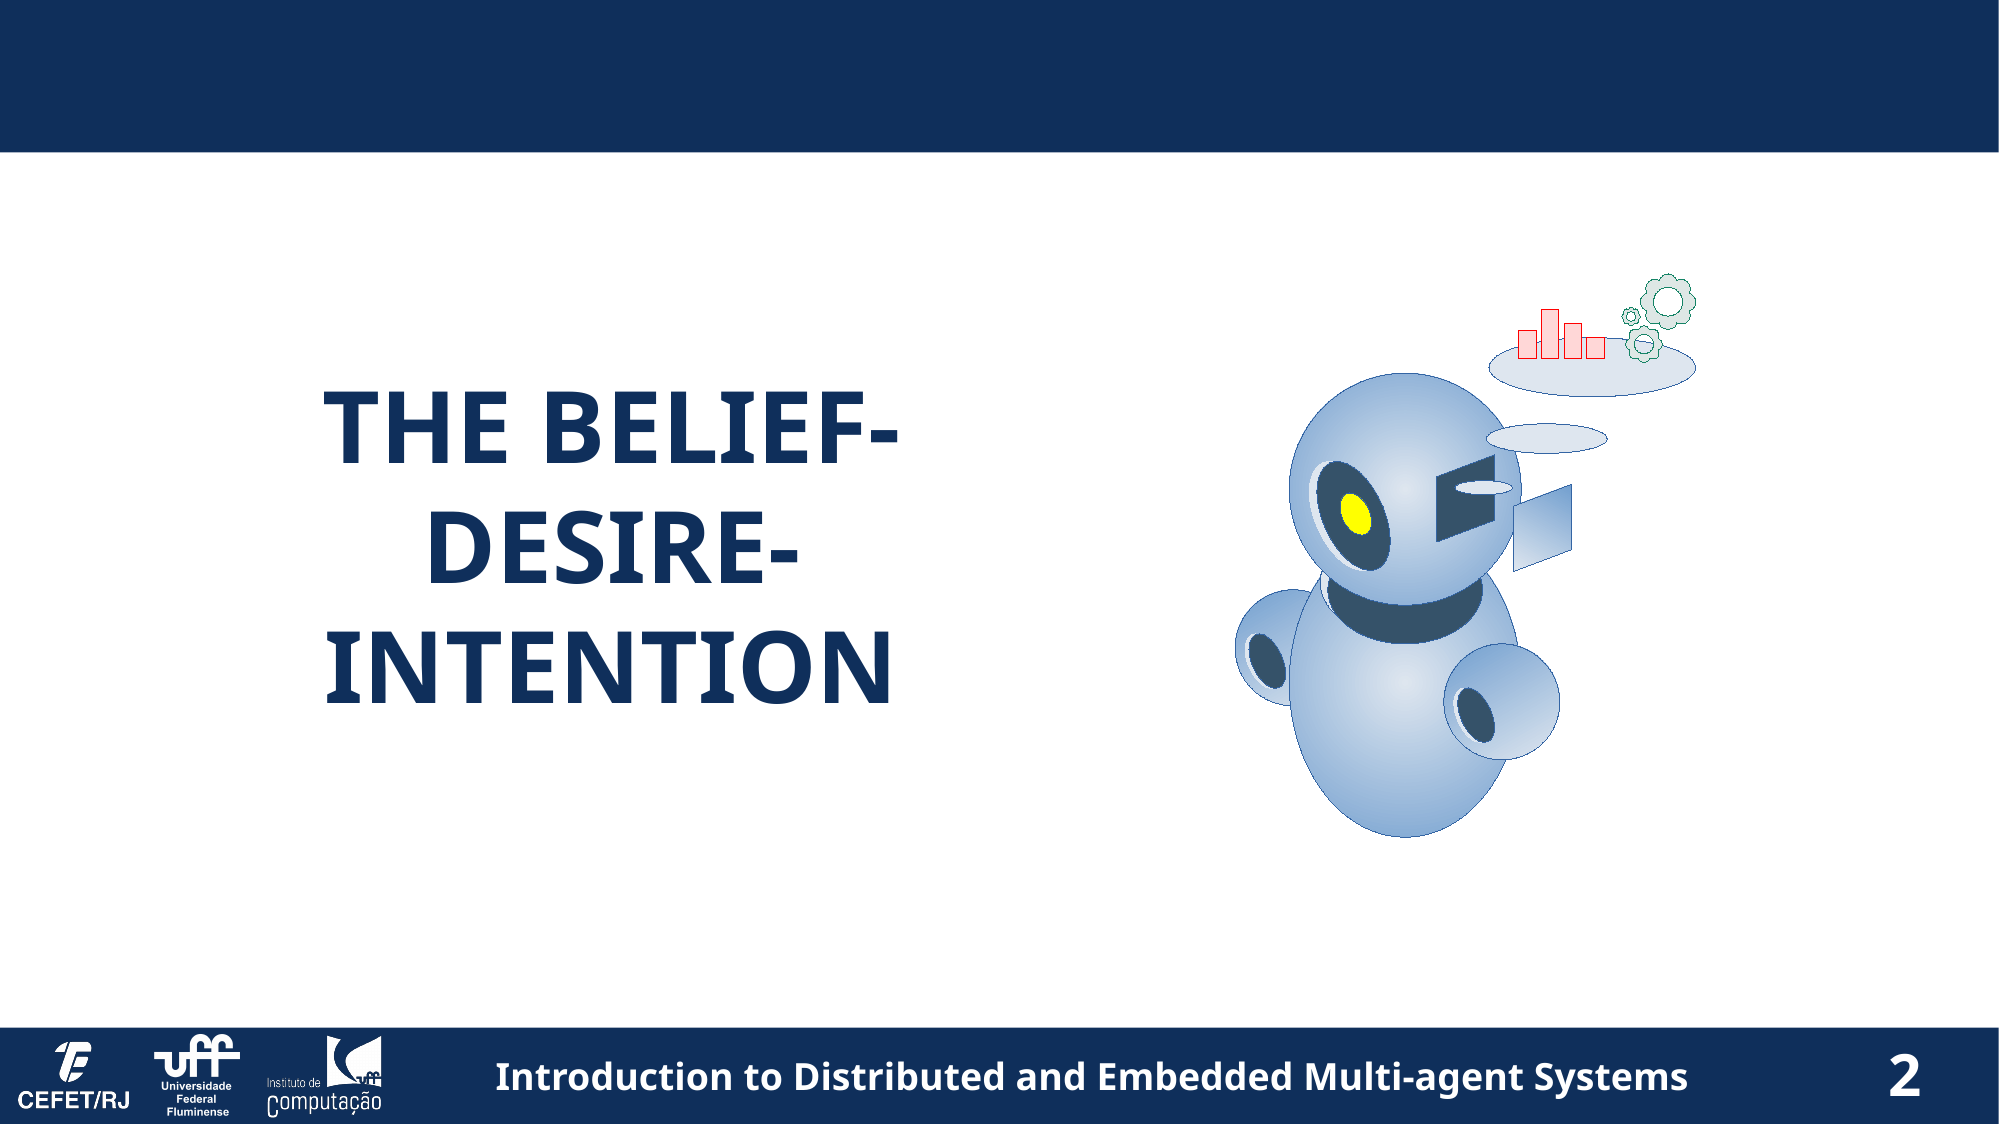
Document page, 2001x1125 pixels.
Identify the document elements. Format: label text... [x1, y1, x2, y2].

text_box THE BELIEF-DESIRE-INTENTION [137, 356, 1086, 732]
picture [265, 1033, 383, 1118]
picture [153, 1033, 241, 1121]
text_box [1621, 307, 1641, 326]
picture [18, 1021, 129, 1125]
text_box [1235, 373, 1608, 838]
text_box [1640, 273, 1696, 330]
text_box [1488, 309, 1696, 397]
